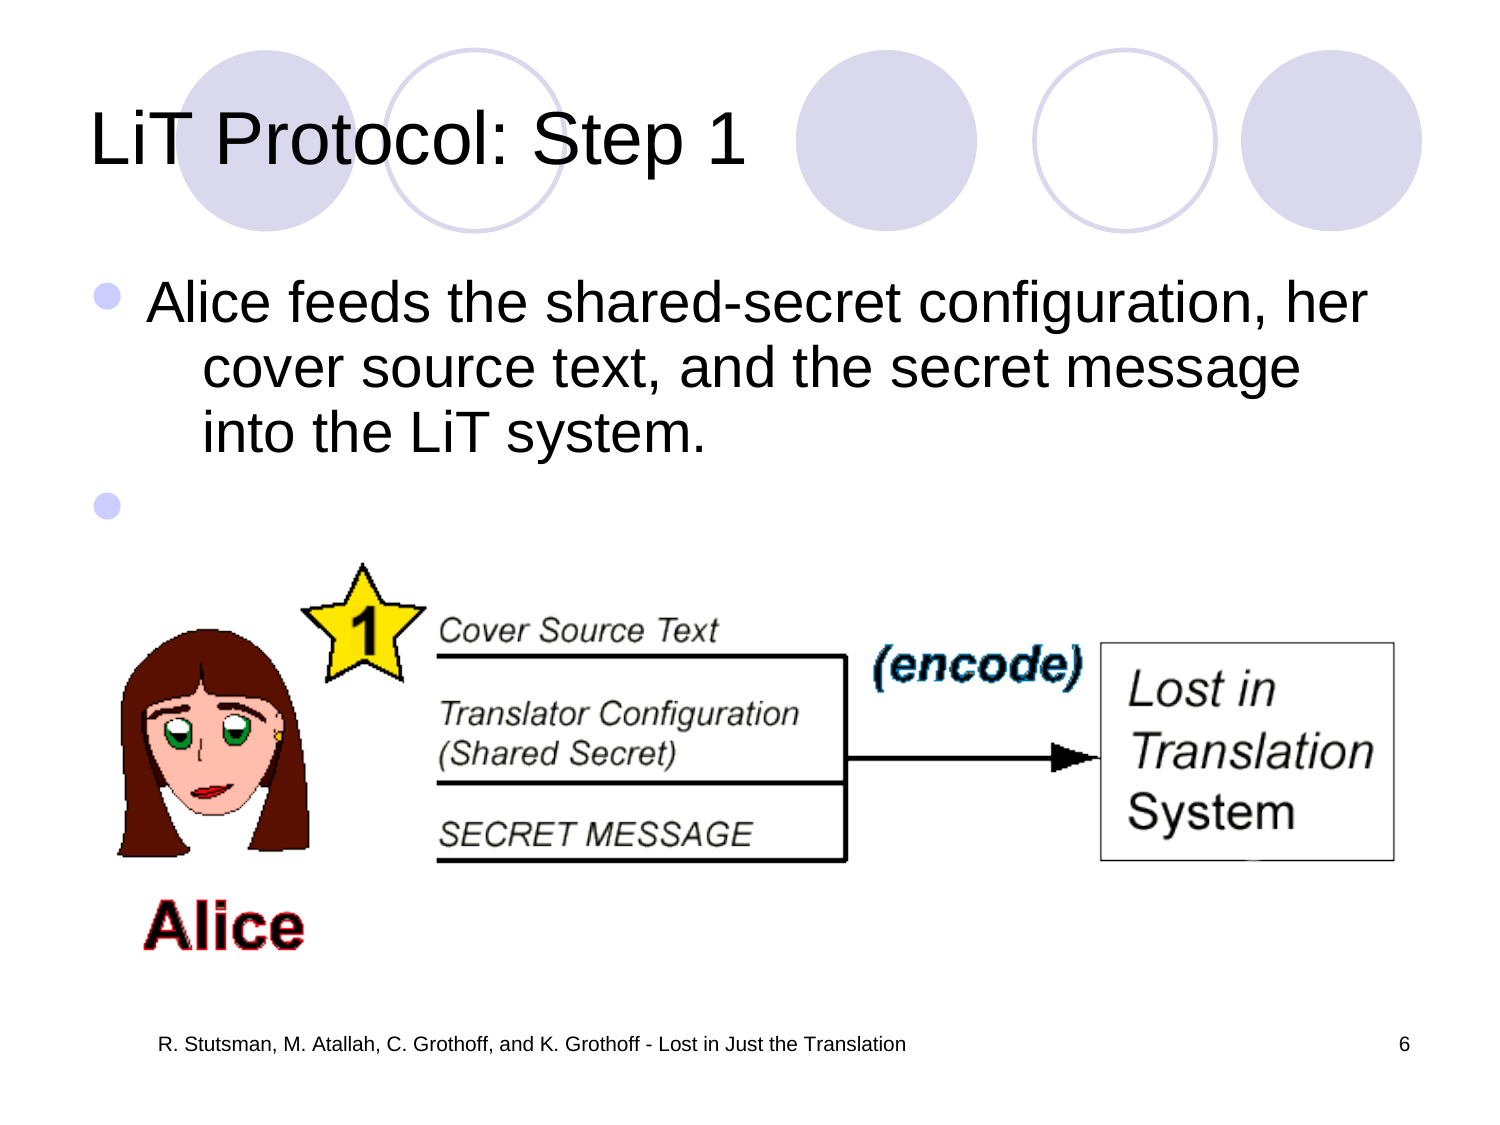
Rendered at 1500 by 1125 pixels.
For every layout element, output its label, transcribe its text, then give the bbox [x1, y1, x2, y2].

title LiT Protocol: Step 1 [75, 45, 1426, 233]
picture [70, 544, 1435, 966]
list Alice feeds the shared-secret configuration, her cover source text, and the secret message into the LiT system. [75, 262, 1426, 544]
